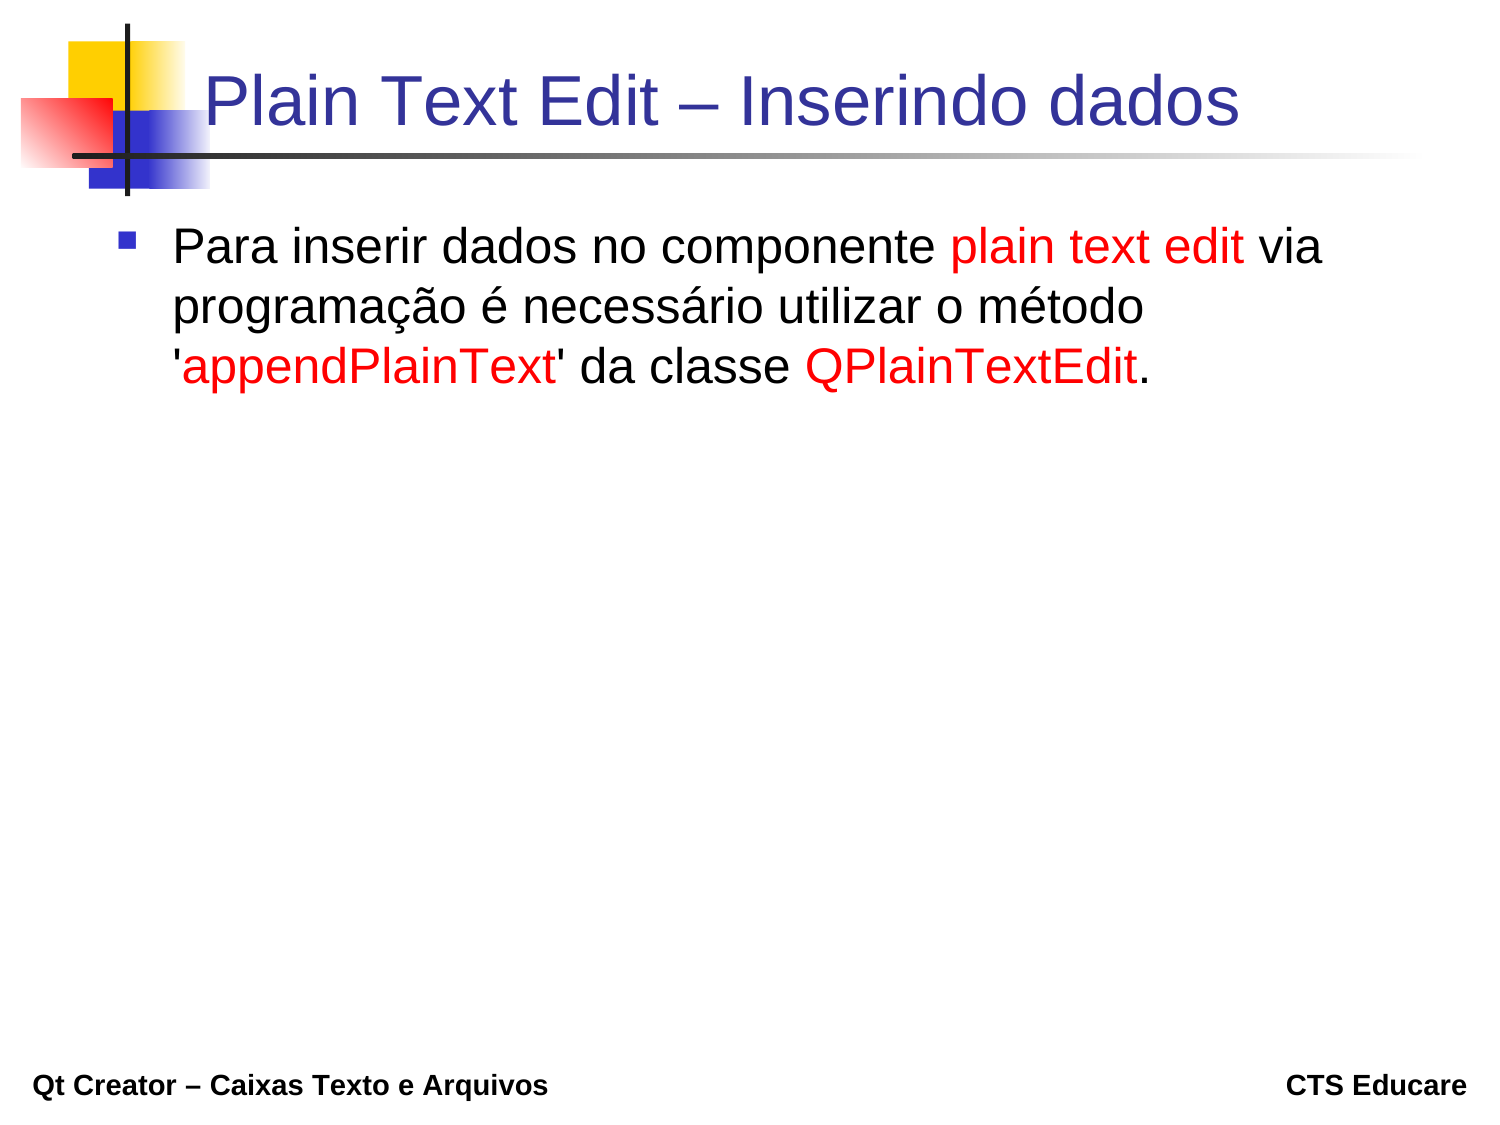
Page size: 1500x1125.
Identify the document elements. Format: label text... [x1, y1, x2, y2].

list Para inserir dados no componente plain text edit via programação é necessário utilizar o método 'appendPlainText' da classe QPlainTextEdit. [100, 206, 1447, 1024]
title Plain Text Edit – Inserindo dados [188, 46, 1468, 149]
